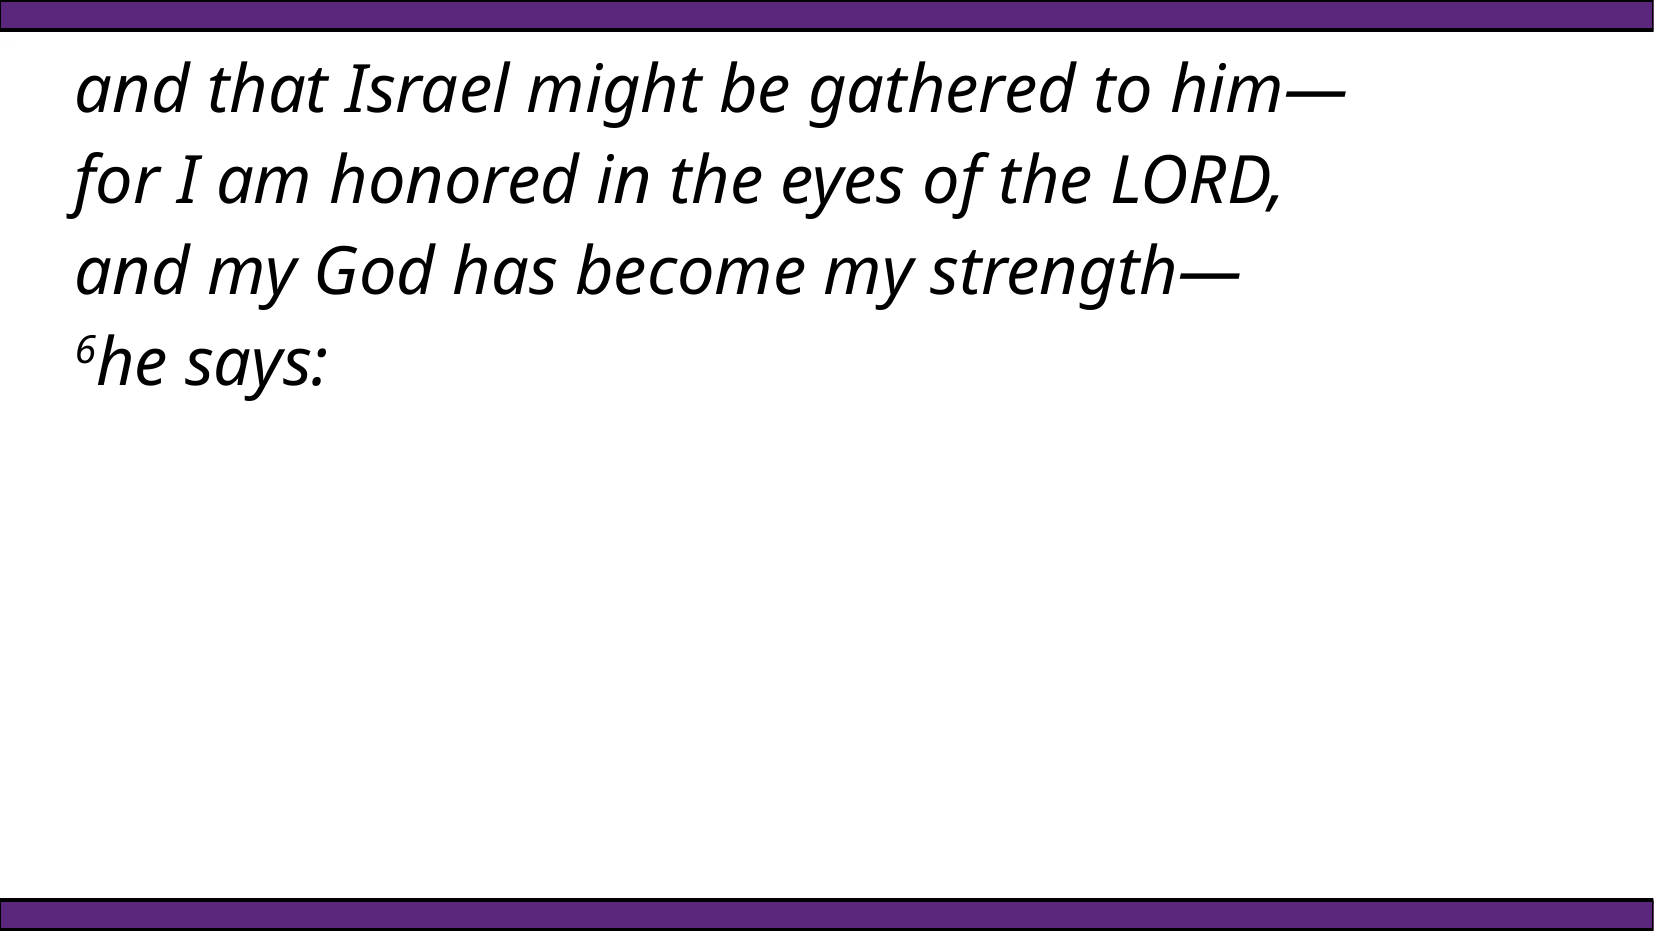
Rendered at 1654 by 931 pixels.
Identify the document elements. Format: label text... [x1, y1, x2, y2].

text_box [0, 900, 1654, 931]
picture [0, 31, 1654, 900]
text_box [0, 0, 1654, 31]
text_box and that Israel might be gathered to him— for I am honored in the eyes of the LORD, and my God has become my strength— 6he says: [60, 34, 1606, 405]
